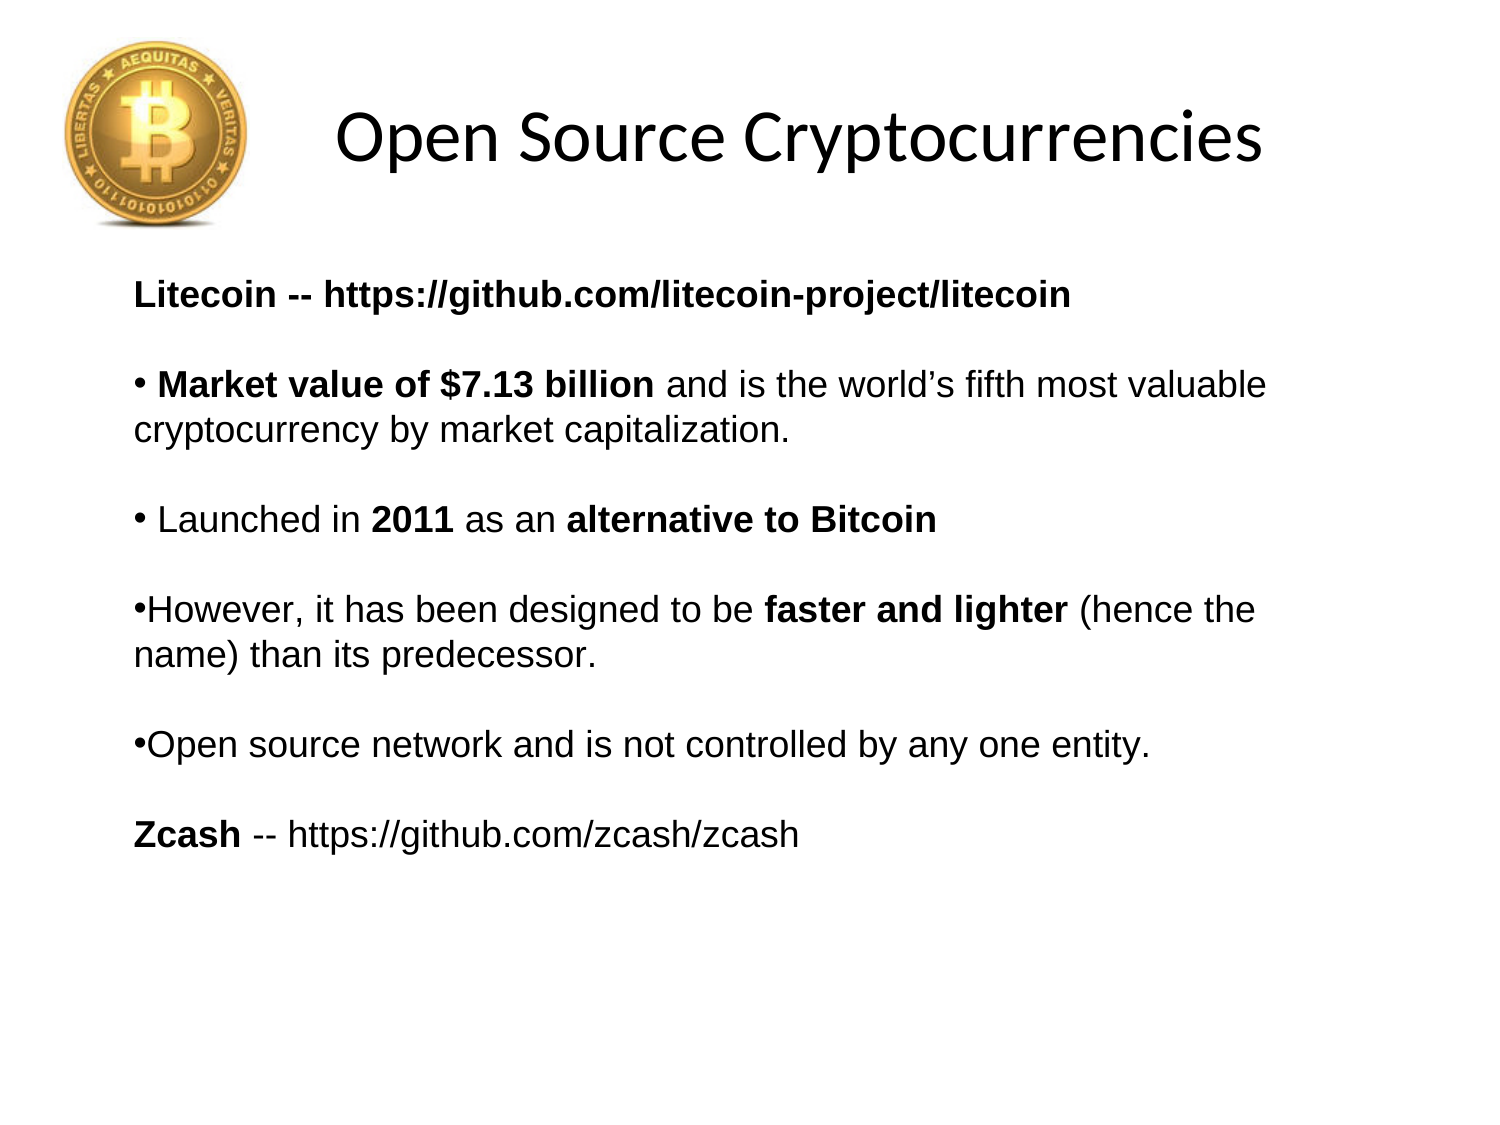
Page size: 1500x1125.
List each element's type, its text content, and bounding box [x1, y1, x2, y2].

picture [62, 37, 250, 230]
text_box Litecoin -- https://github.com/litecoin-project/litecoin Market value of $7.13 billion and is the world’s fifth most valuable cryptocurrency by market capitalization. Launched in 2011 as an alternative to Bitcoin However, it has been designed to be faster and lighter (hence the name) than its predecessor. Open source network and is not controlled by any one entity. Zcash -- https://github.com/zcash/zcash [118, 262, 1382, 908]
text_box Open Source Cryptocurrencies [275, 37, 1326, 225]
